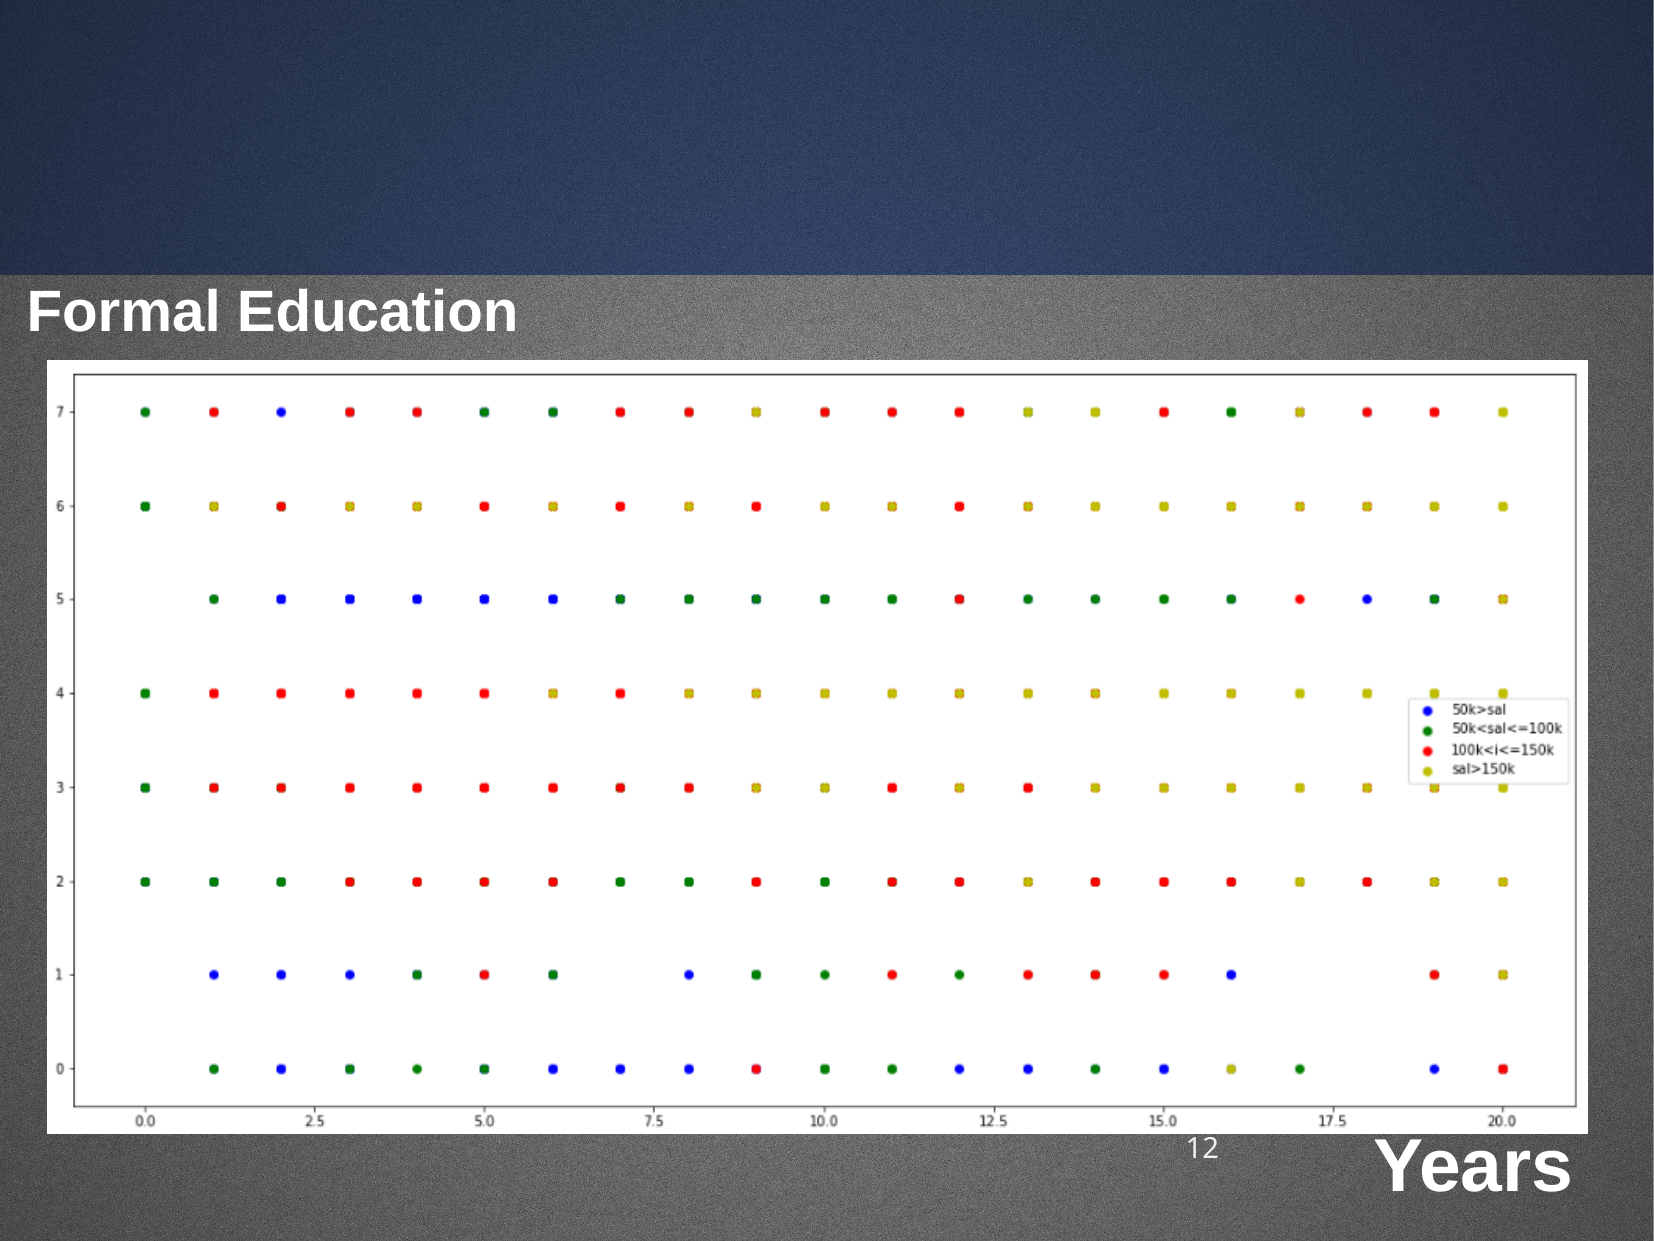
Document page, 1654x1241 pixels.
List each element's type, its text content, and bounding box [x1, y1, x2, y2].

text_box Years [1358, 1116, 1589, 1216]
text_box Formal Education [11, 271, 626, 417]
text_box 15 [1185, 1134, 1358, 1216]
picture [0, 0, 1654, 1241]
